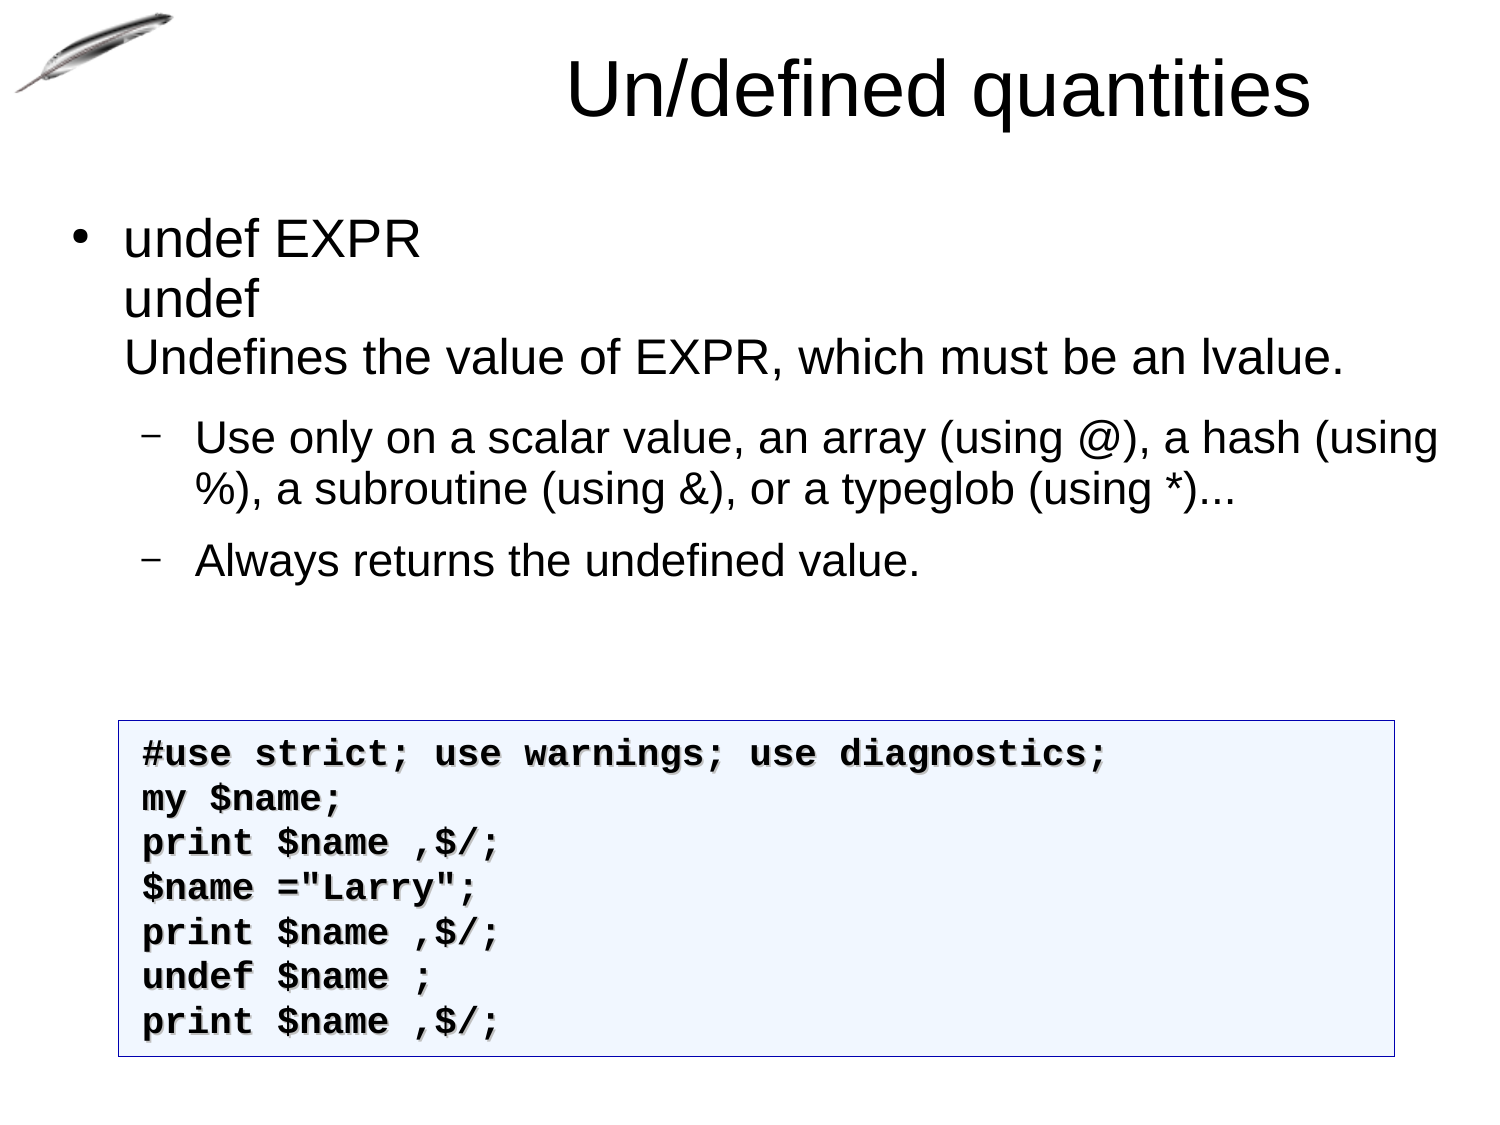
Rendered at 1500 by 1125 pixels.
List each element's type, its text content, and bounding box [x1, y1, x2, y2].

title Un/defined quantities [419, 0, 1459, 179]
list undef EXPR undef Undefines the value of EXPR, which must be an lvalue. Use only on a scalar value, an array (using @), a hash (using %), a subroutine (using &), or a typeglob (using *)... Always returns the undefined value. [53, 207, 1447, 1084]
picture [11, 11, 179, 95]
text_box #use strict; use warnings; use diagnostics; my $name; print $name ,$/; $name ="Larry"; print $name ,$/; undef $name ; print $name ,$/; [118, 720, 1394, 1057]
